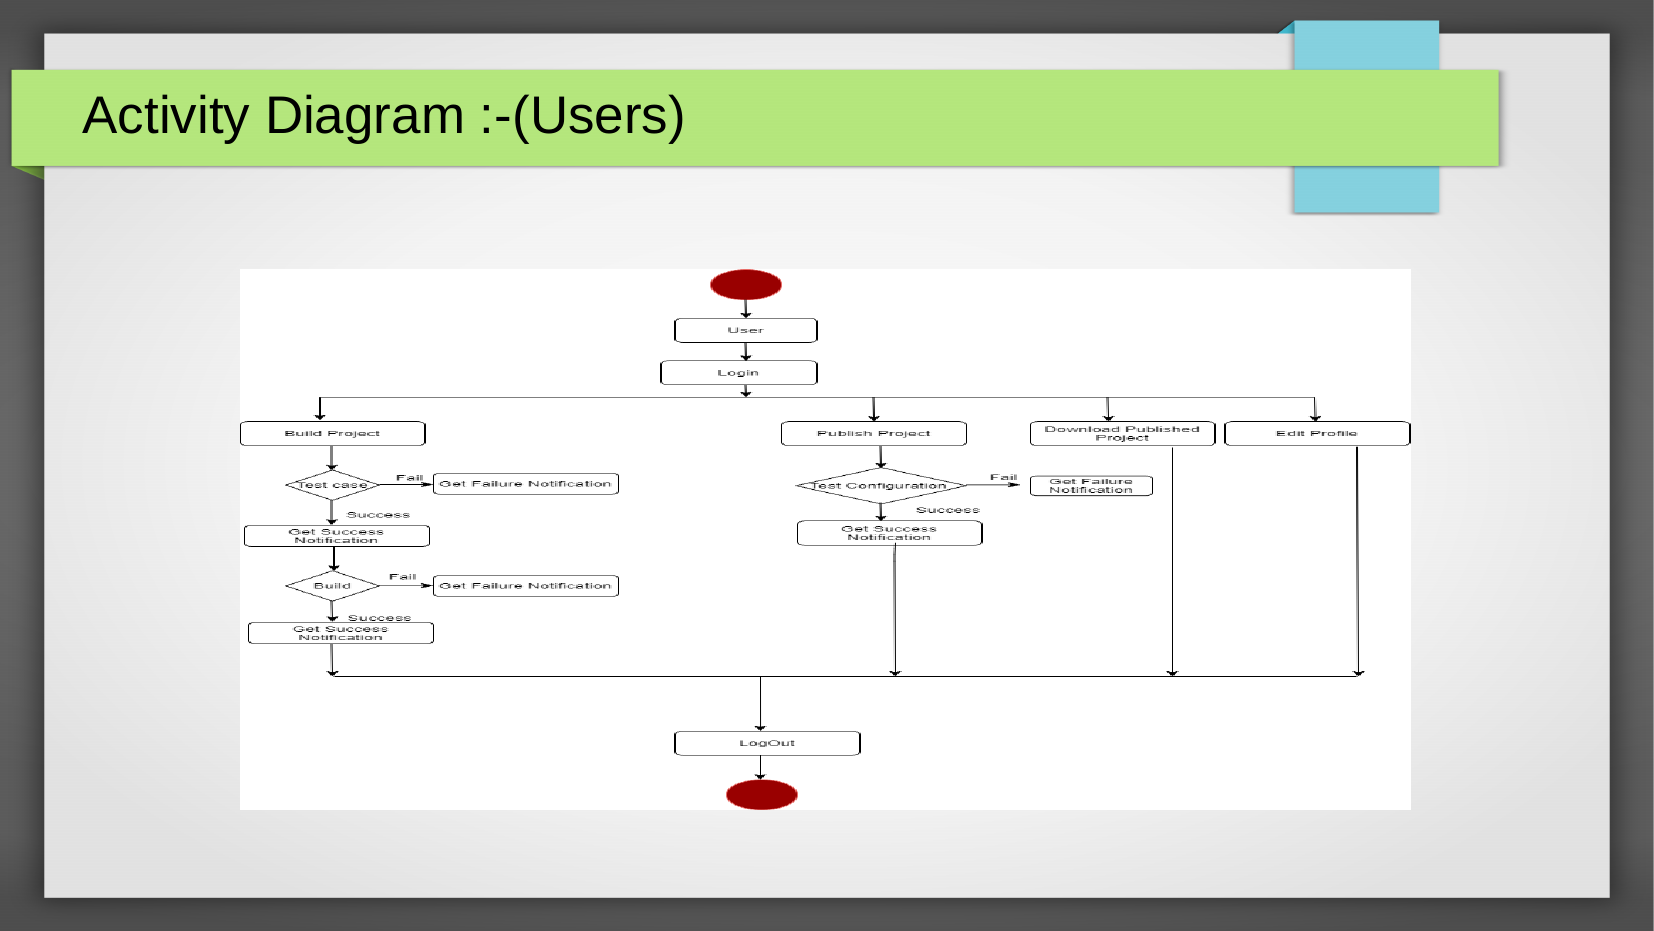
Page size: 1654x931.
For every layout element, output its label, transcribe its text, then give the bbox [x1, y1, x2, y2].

picture [0, 0, 1654, 931]
title Activity Diagram :-(Users) [82, 70, 1264, 160]
